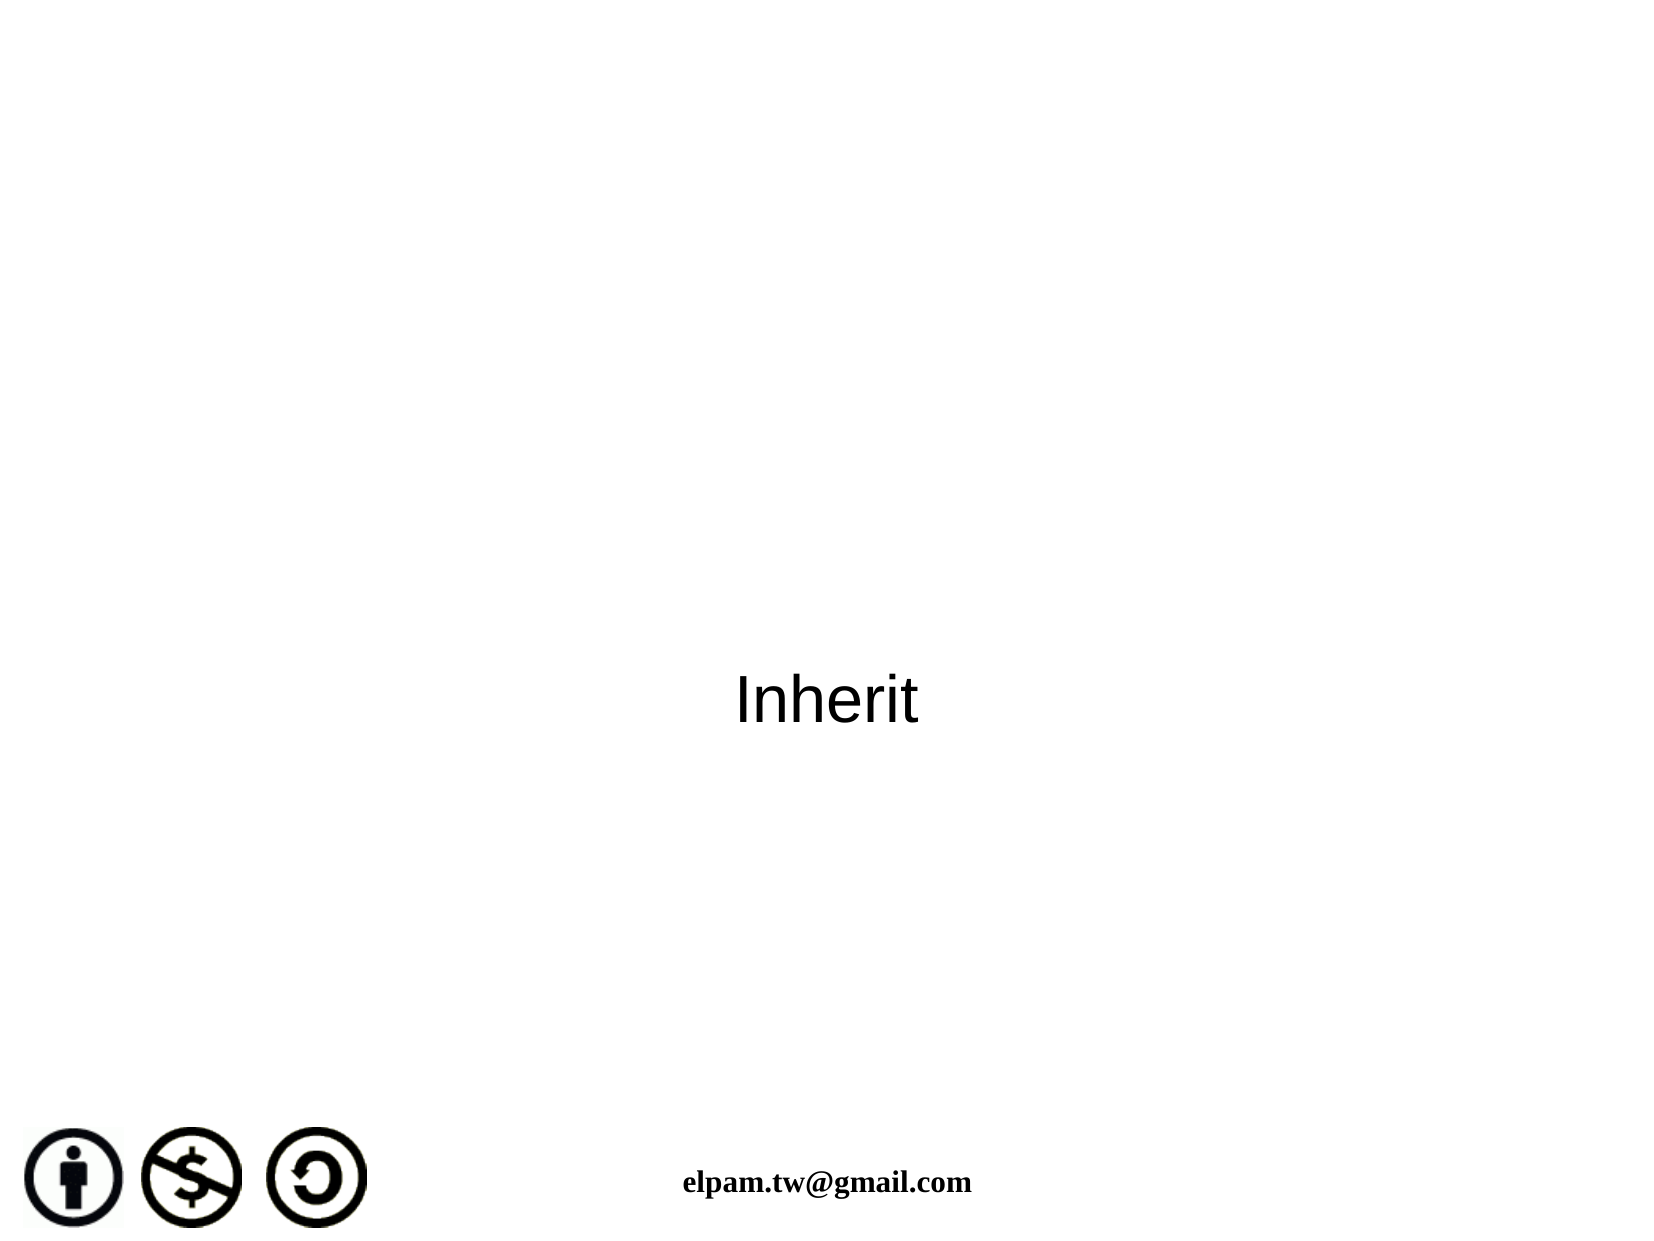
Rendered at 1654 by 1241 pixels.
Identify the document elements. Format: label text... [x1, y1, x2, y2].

picture [23, 1127, 124, 1228]
subtitle Inherit [82, 297, 1571, 1102]
picture [266, 1127, 367, 1228]
picture [141, 1127, 242, 1228]
